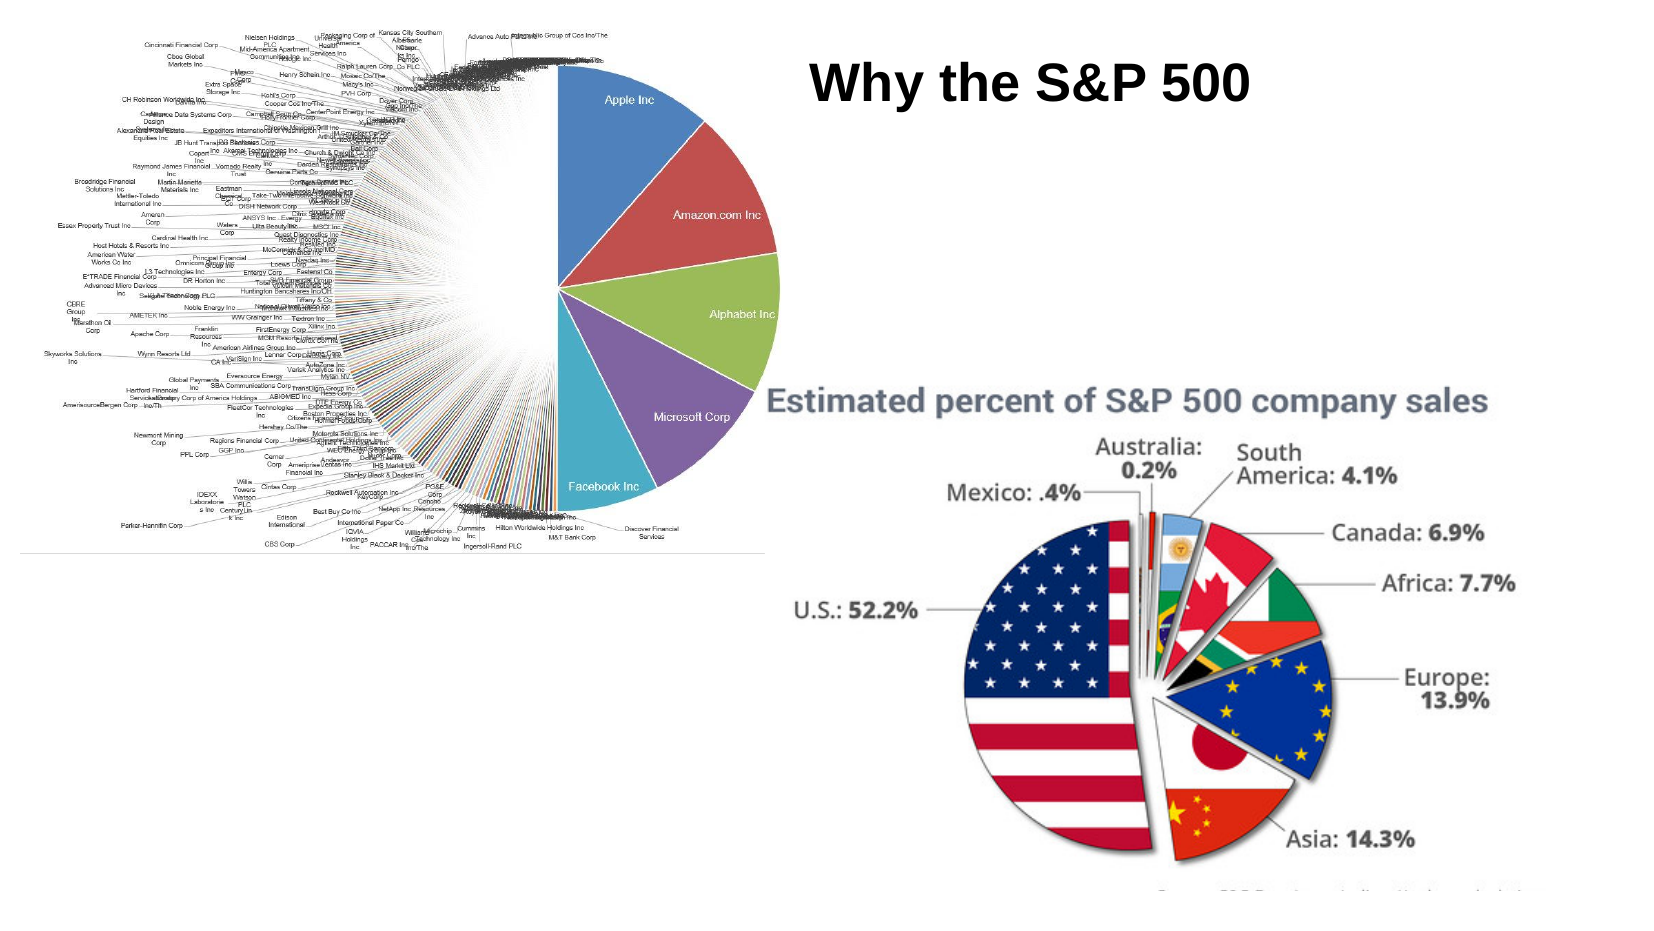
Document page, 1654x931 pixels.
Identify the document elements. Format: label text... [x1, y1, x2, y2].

picture [20, 29, 1645, 891]
text_box Why the S&P 500 [795, 44, 1606, 121]
